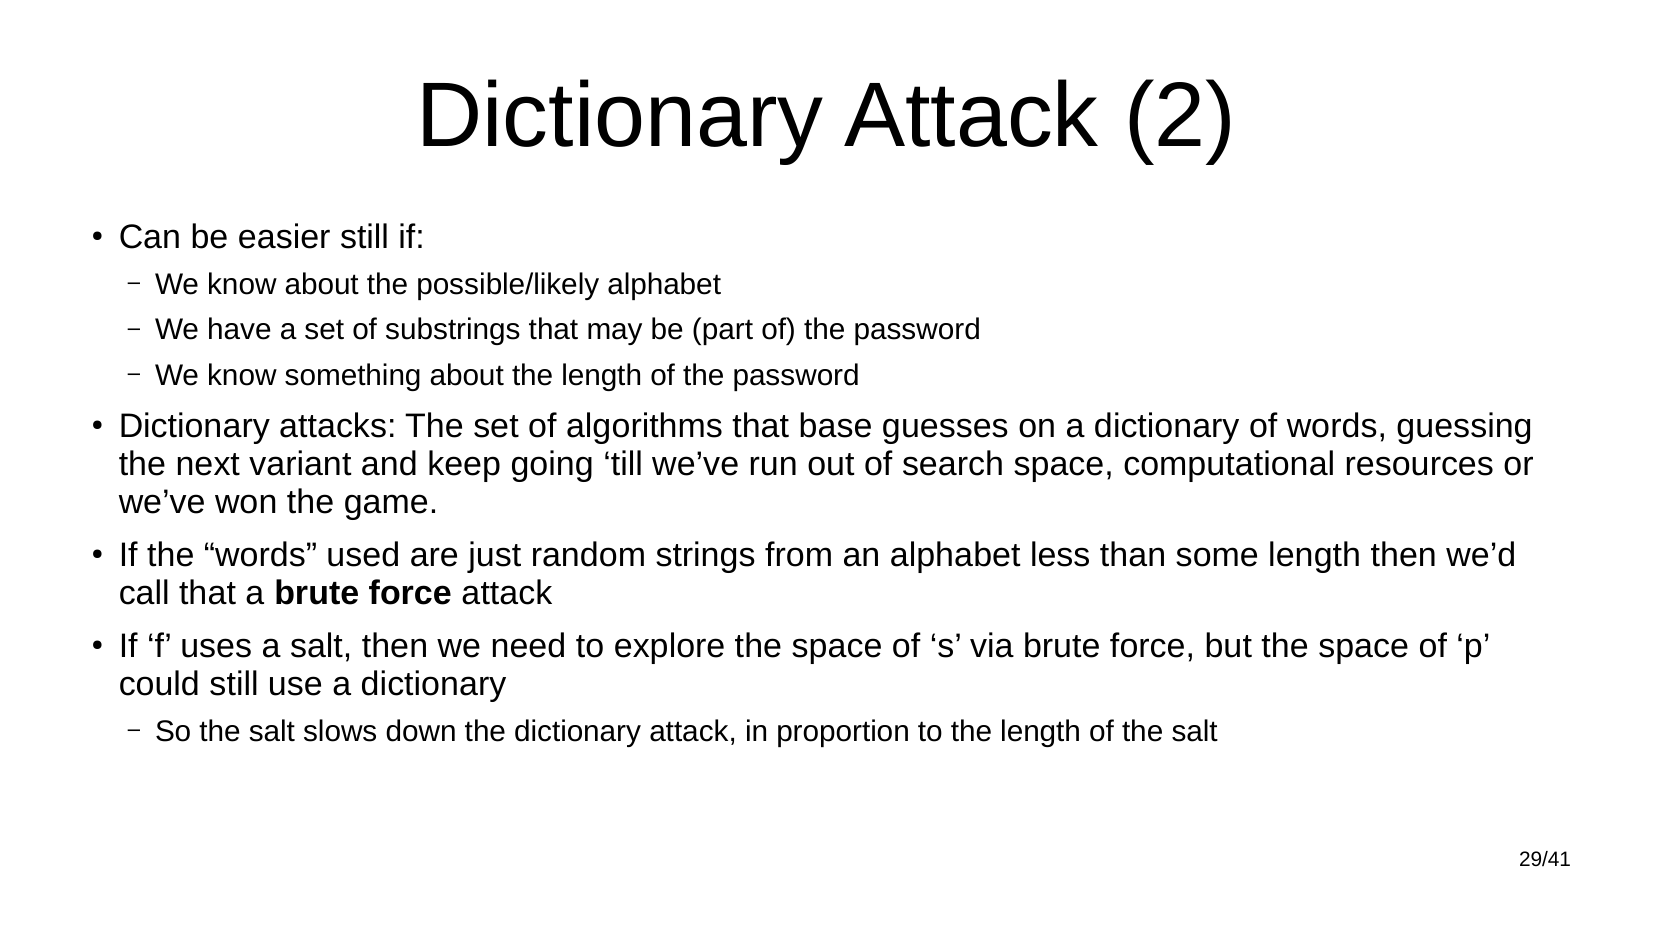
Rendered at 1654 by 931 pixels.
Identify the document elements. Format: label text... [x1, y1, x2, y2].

title Dictionary Attack (2) [82, 37, 1571, 193]
list Can be easier still if: We know about the possible/likely alphabet We have a set of substrings that may be (part of) the password We know something about the length of the password Dictionary attacks: The set of algorithms that base guesses on a dictionary of words, guessing the next variant and keep going ‘till we’ve run out of search space, computational resources or we’ve won the game. If the “words” used are just random strings from an alphabet less than some length then we’d call that a brute force attack If ‘f’ uses a salt, then we need to explore the space of ‘s’ via brute force, but the space of ‘p’ could still use a dictionary So the salt slows down the dictionary attack, in proportion to the length of the salt [82, 217, 1571, 758]
